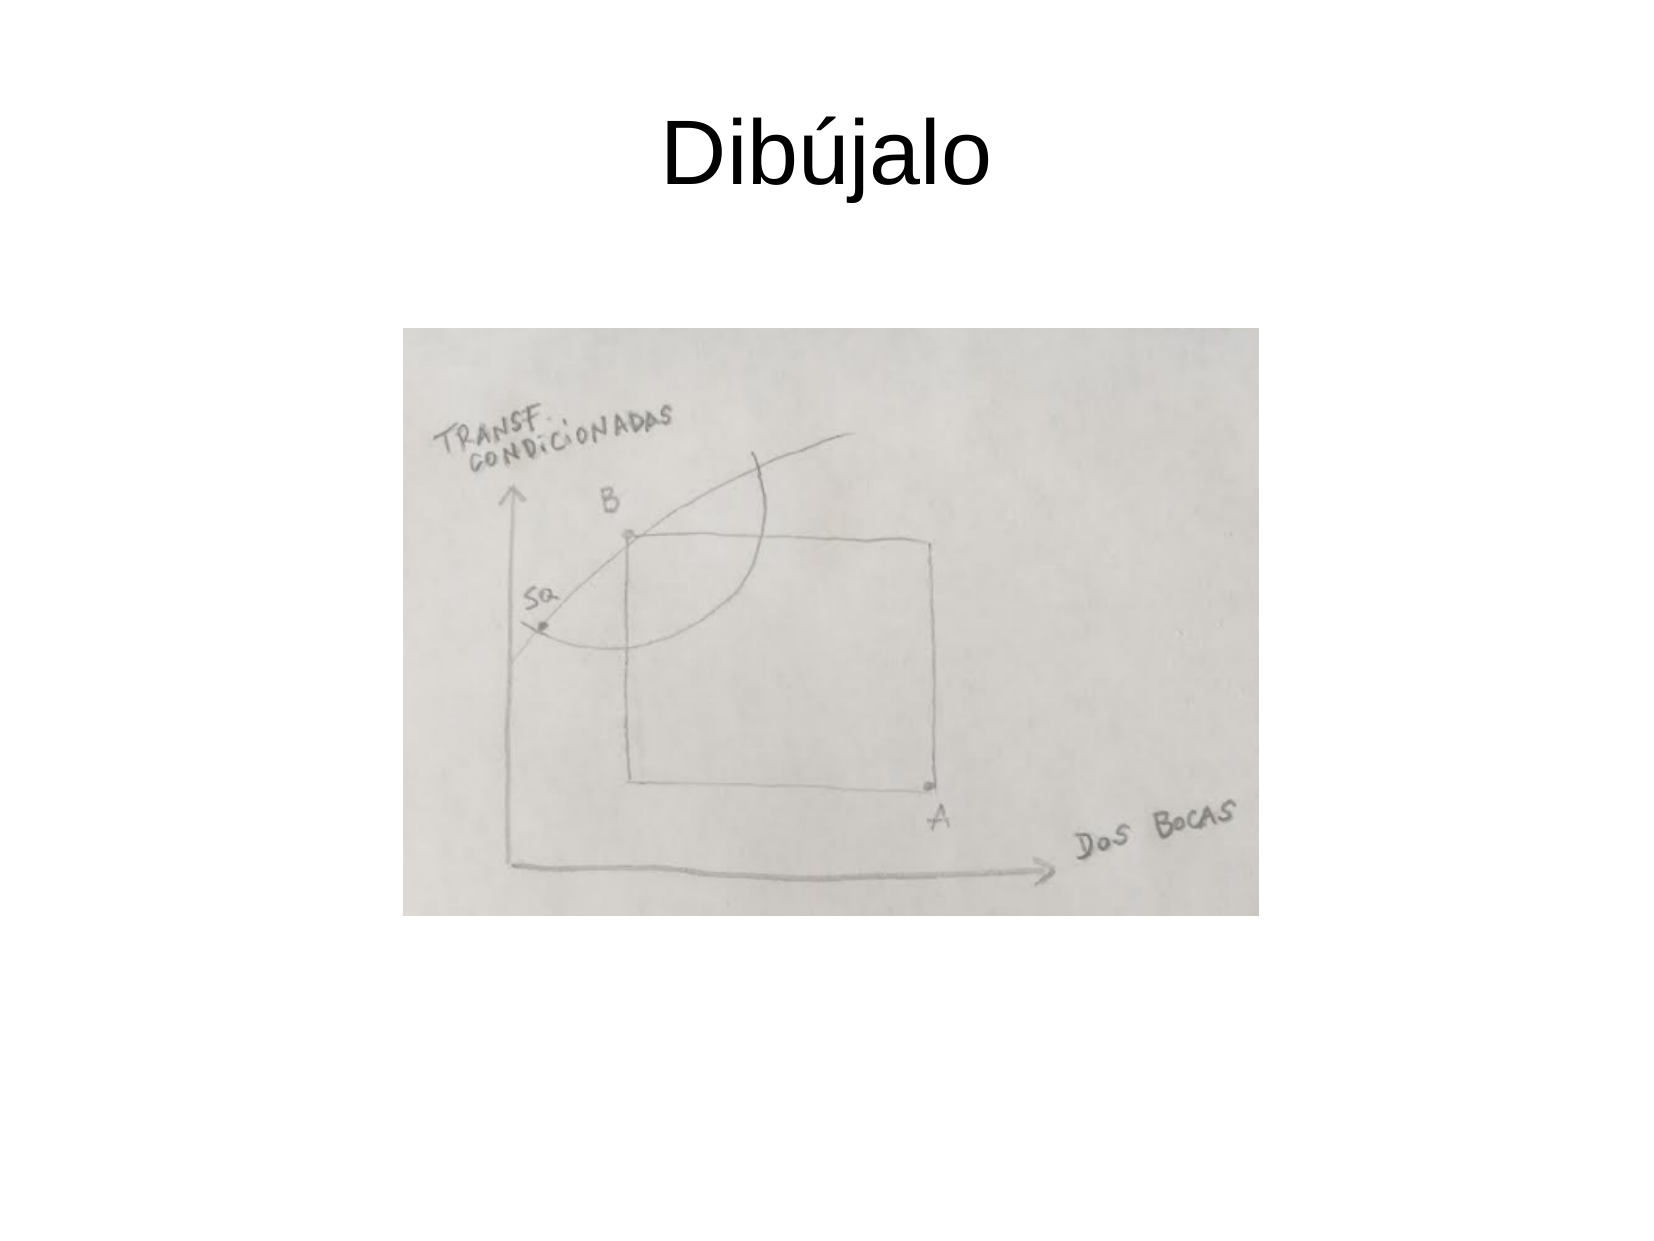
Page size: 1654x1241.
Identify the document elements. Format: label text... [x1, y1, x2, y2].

title Dibújalo [82, 49, 1571, 257]
picture [403, 328, 1259, 916]
